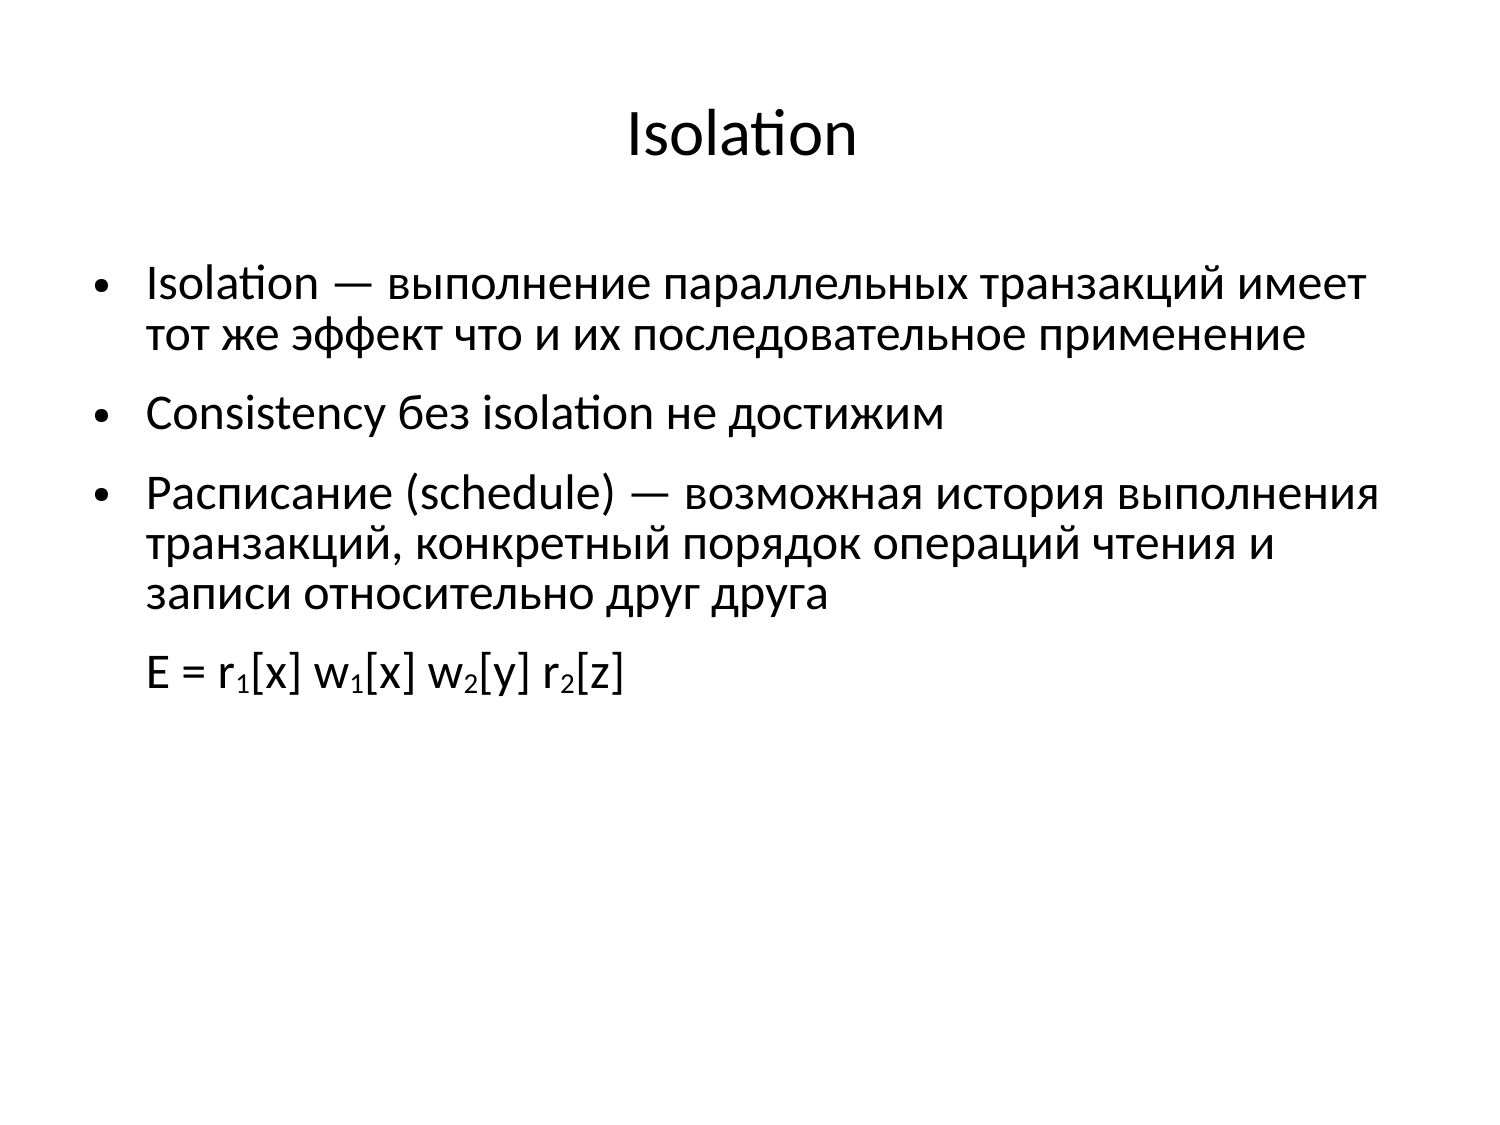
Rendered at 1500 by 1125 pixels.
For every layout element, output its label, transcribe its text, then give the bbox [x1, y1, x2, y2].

list Isolation — выполнение параллельных транзакций имеет тот же эффект что и их последовательное применение Consistency без isolation не достижим Расписание (schedule) — возможная история выполнения транзакций, конкретный порядок операций чтения и записи относительно друг друга E = r1[x] w1[x] w2[y] r2[z] [75, 262, 1425, 1005]
title Isolation [75, 45, 1425, 233]
